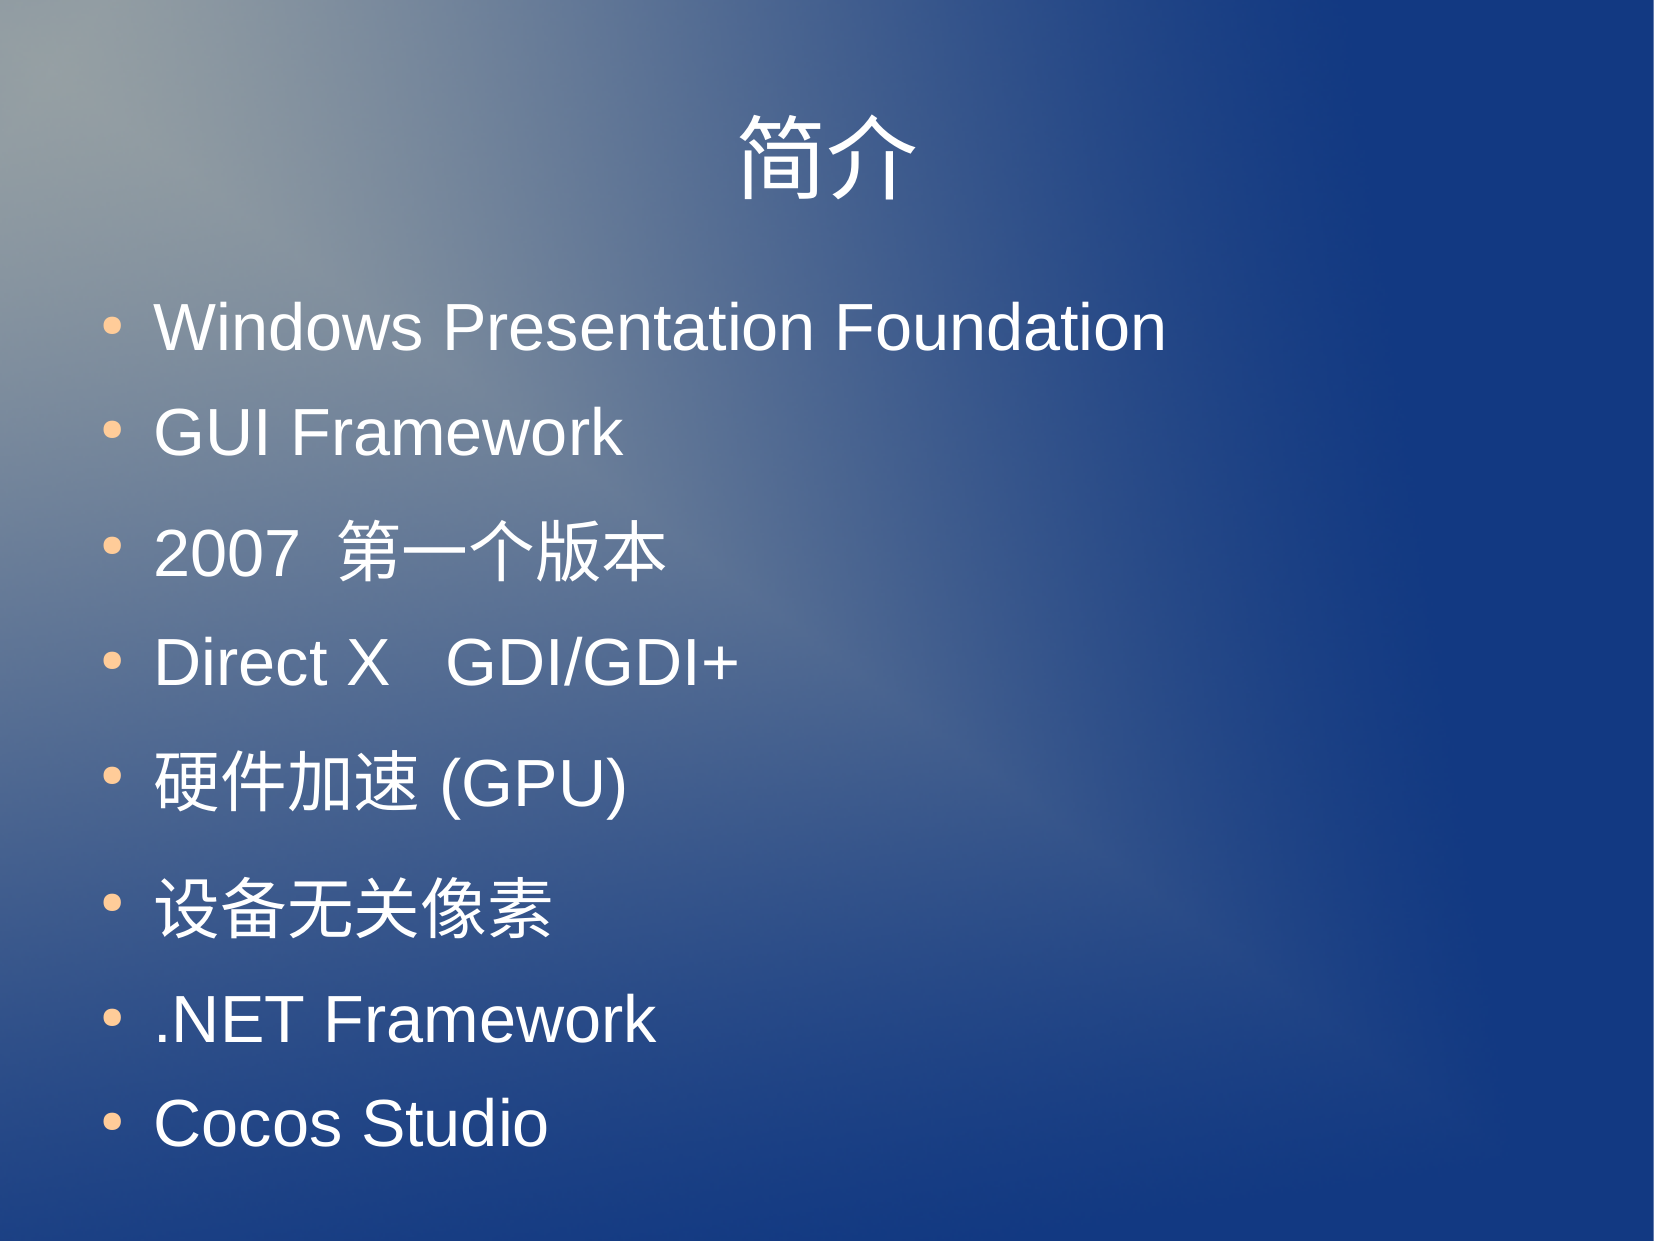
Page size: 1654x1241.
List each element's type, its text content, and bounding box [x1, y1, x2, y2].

list Windows Presentation Foundation GUI Framework 2007 第一个版本 Direct X GDI/GDI+ 硬件加速(GPU) 设备无关像素 .NET Framework Cocos Studio [82, 290, 1571, 1139]
title 简介 [82, 49, 1571, 257]
picture [0, 0, 1654, 1241]
